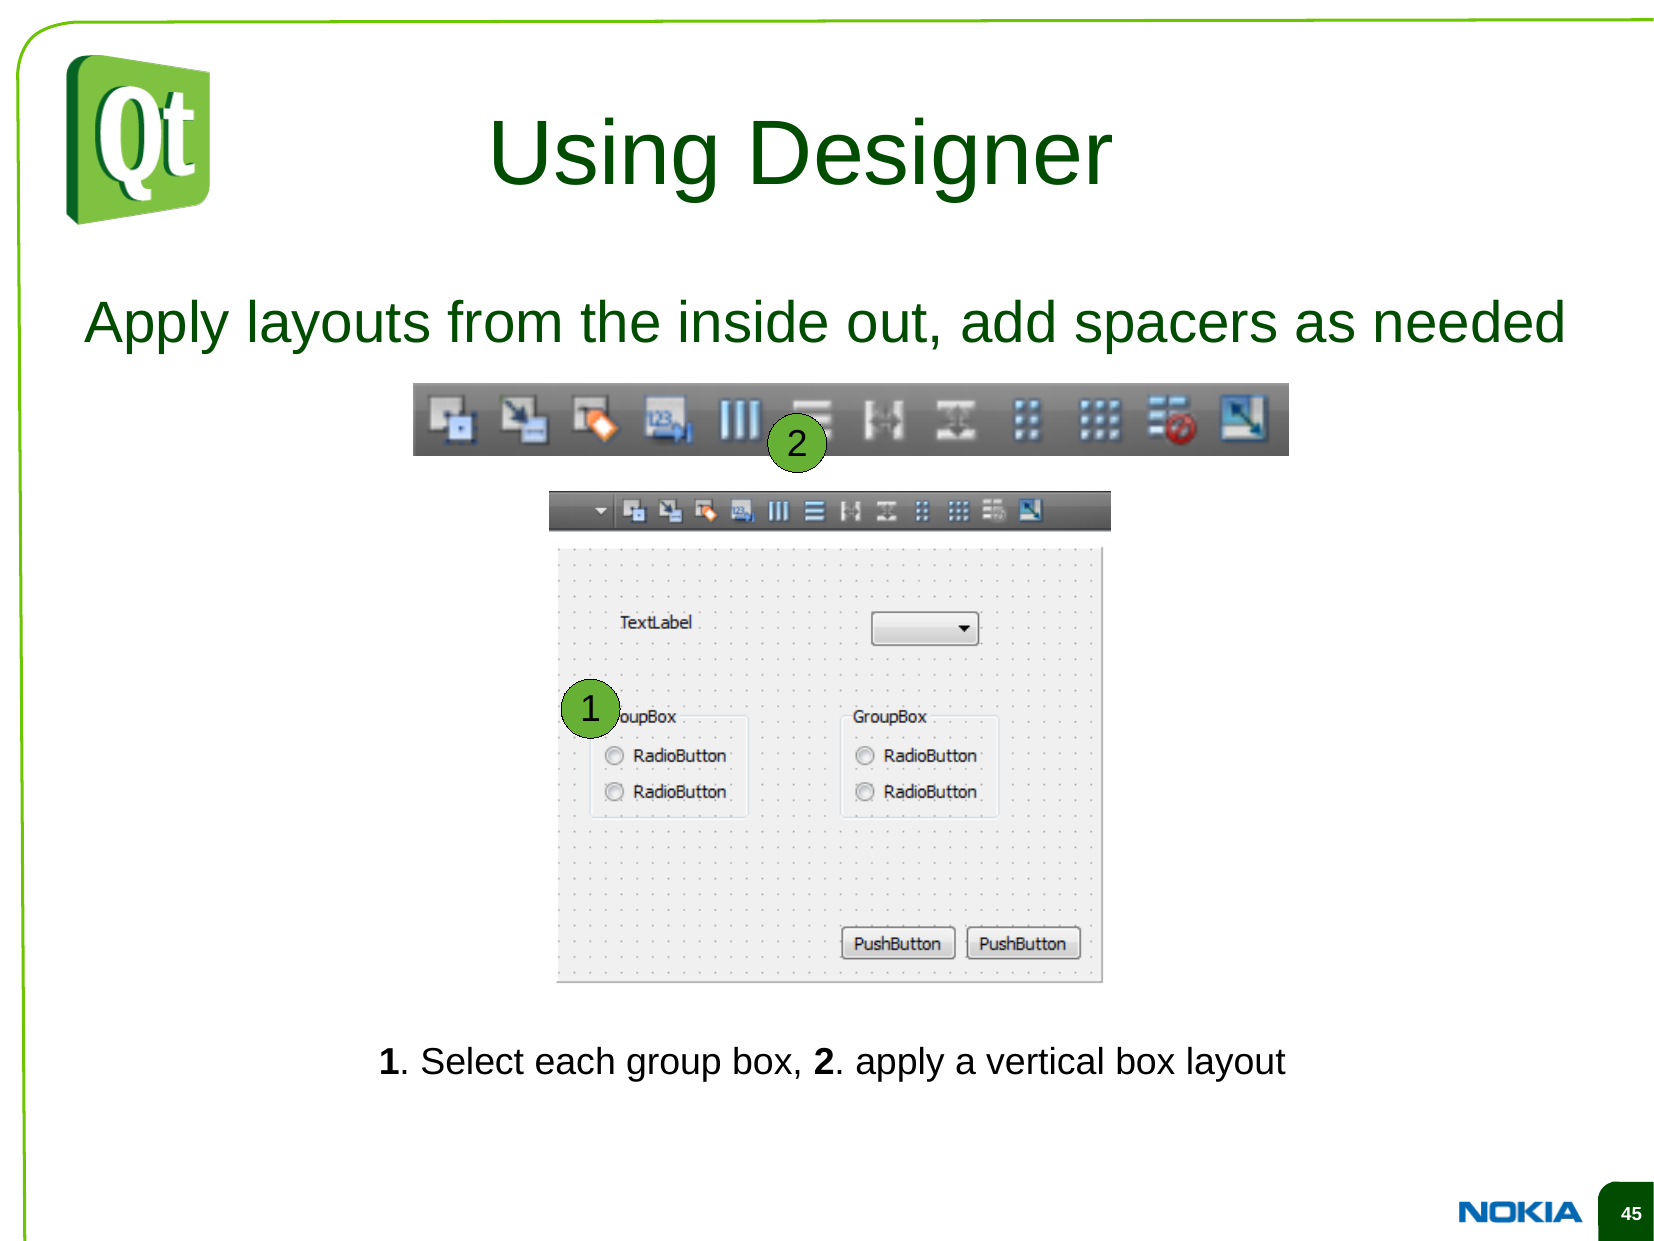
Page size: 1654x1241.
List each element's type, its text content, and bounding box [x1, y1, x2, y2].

picture [549, 491, 1111, 991]
picture [66, 55, 210, 225]
text_box 1. Select each group box, 2. apply a vertical box layout [363, 1033, 1301, 1091]
text_box 1 [561, 679, 621, 739]
text_box 2 [767, 413, 827, 473]
picture [1459, 1201, 1583, 1223]
list Apply layouts from the inside out, add spacers as needed [82, 290, 1571, 1094]
picture [413, 383, 1289, 456]
title Using Designer [263, 49, 1339, 257]
